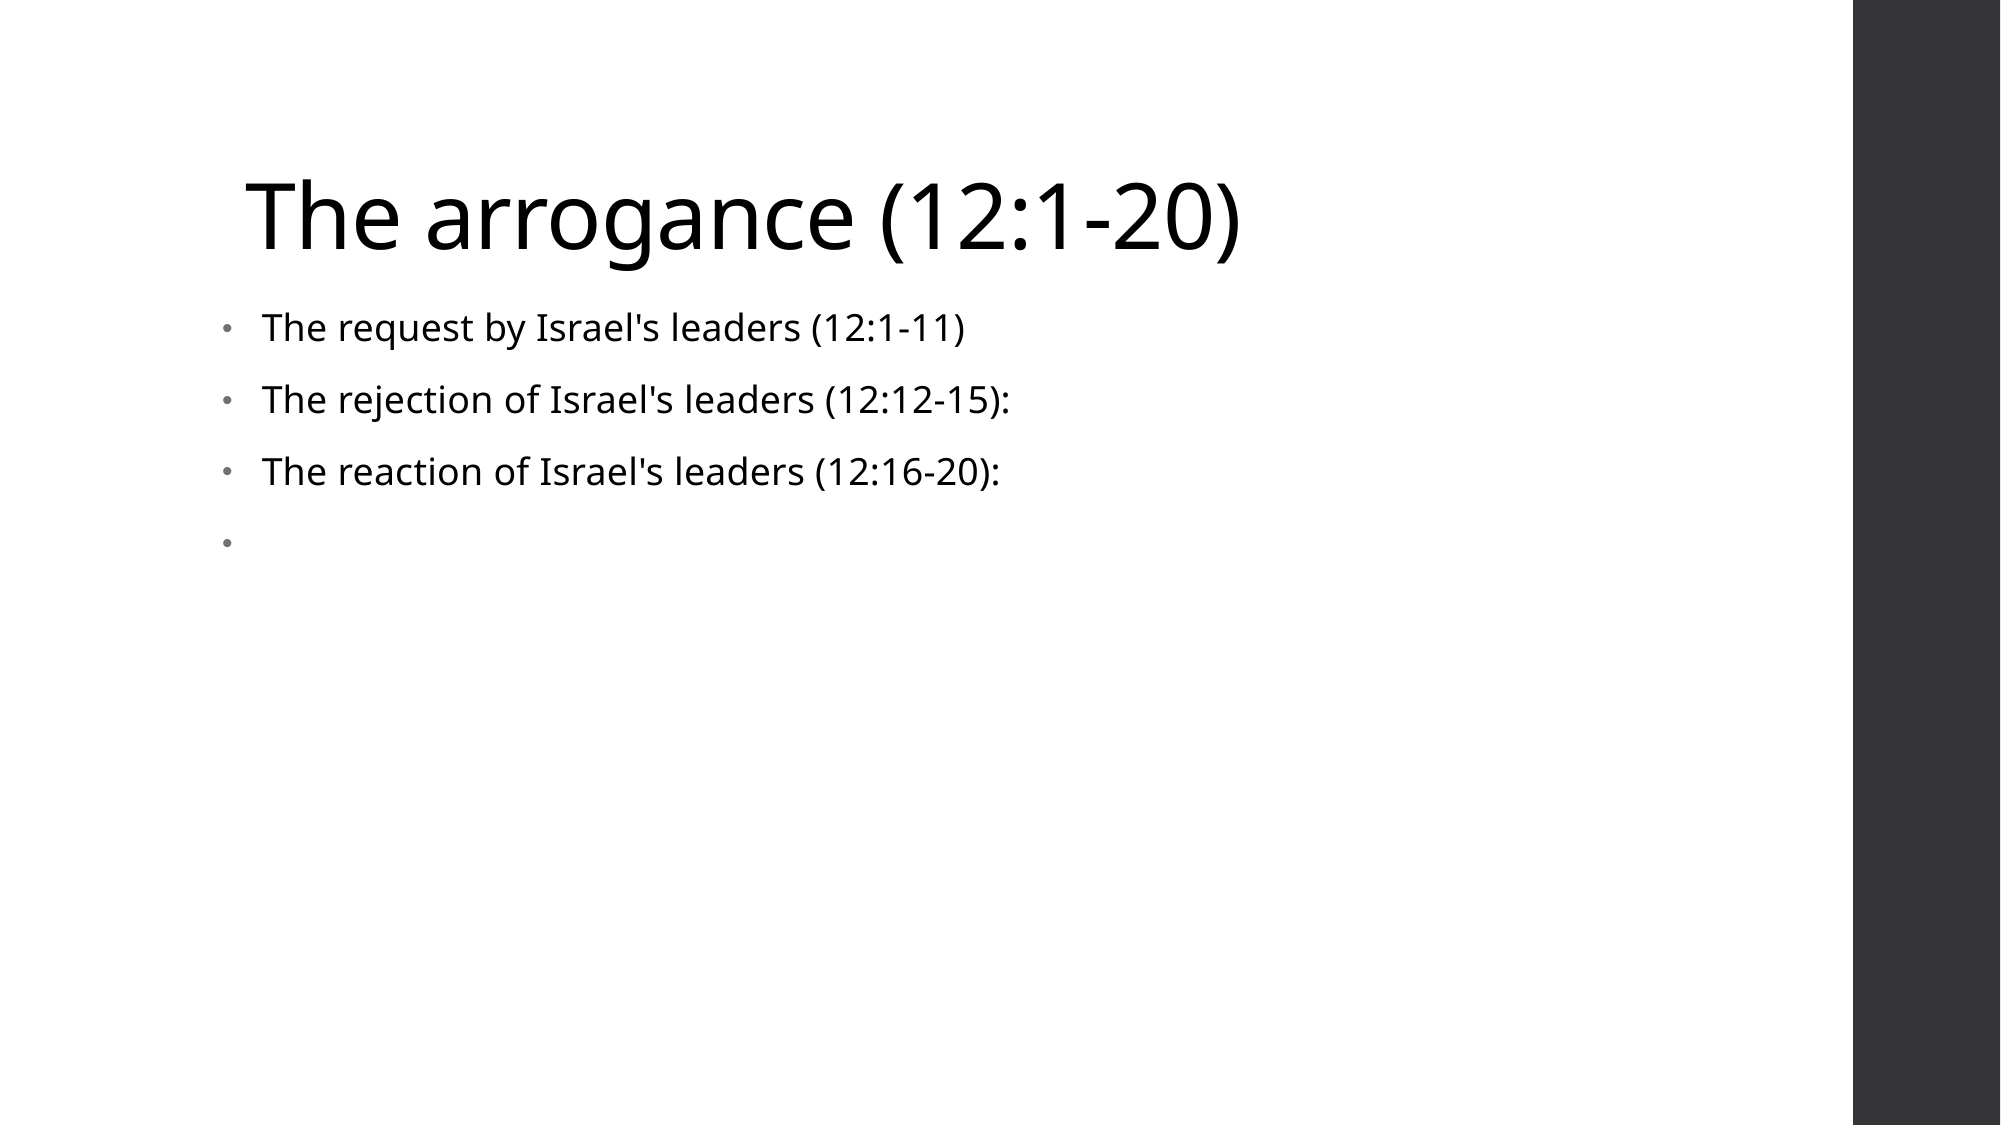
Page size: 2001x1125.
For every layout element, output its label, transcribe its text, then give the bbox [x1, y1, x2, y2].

list The request by Israel's leaders (12:1-11) The rejection of Israel's leaders (12:12-15): The reaction of Israel's leaders (12:16-20): [206, 299, 1617, 1014]
title The arrogance (12:1-20) [206, 60, 1797, 278]
